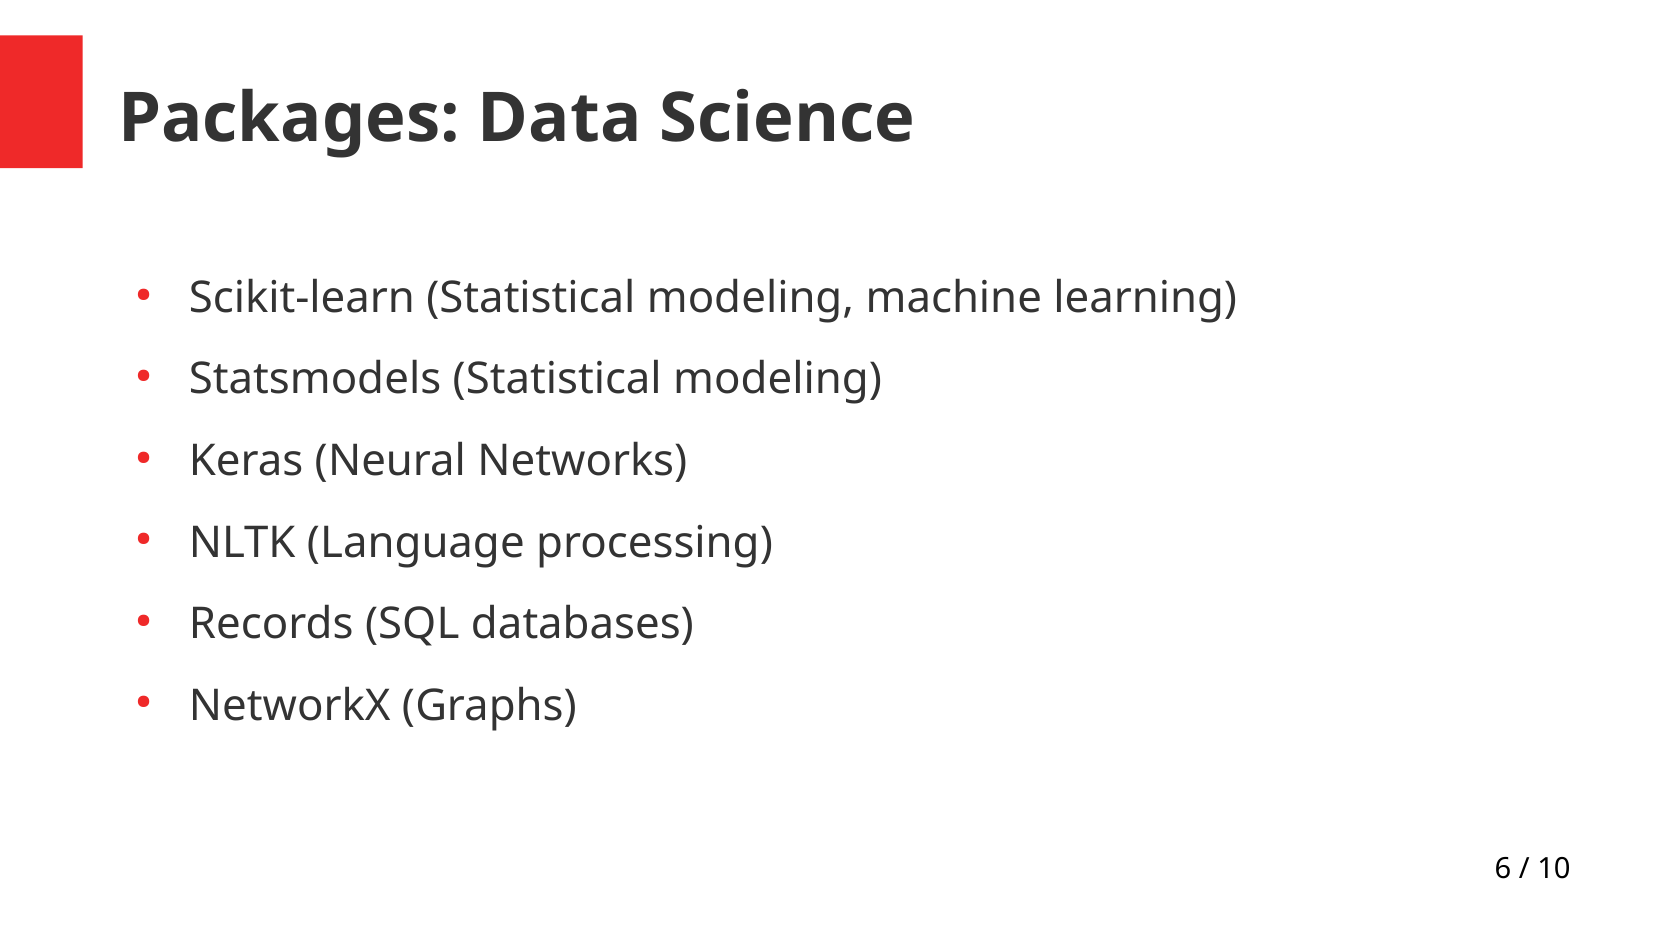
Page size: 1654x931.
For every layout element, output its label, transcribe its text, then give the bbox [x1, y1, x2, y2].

list Scikit-learn (Statistical modeling, machine learning) Statsmodels (Statistical modeling) Keras (Neural Networks) NLTK (Language processing) Records (SQL databases) NetworkX (Graphs) [118, 265, 1536, 806]
title Packages: Data Science [118, 36, 1571, 193]
